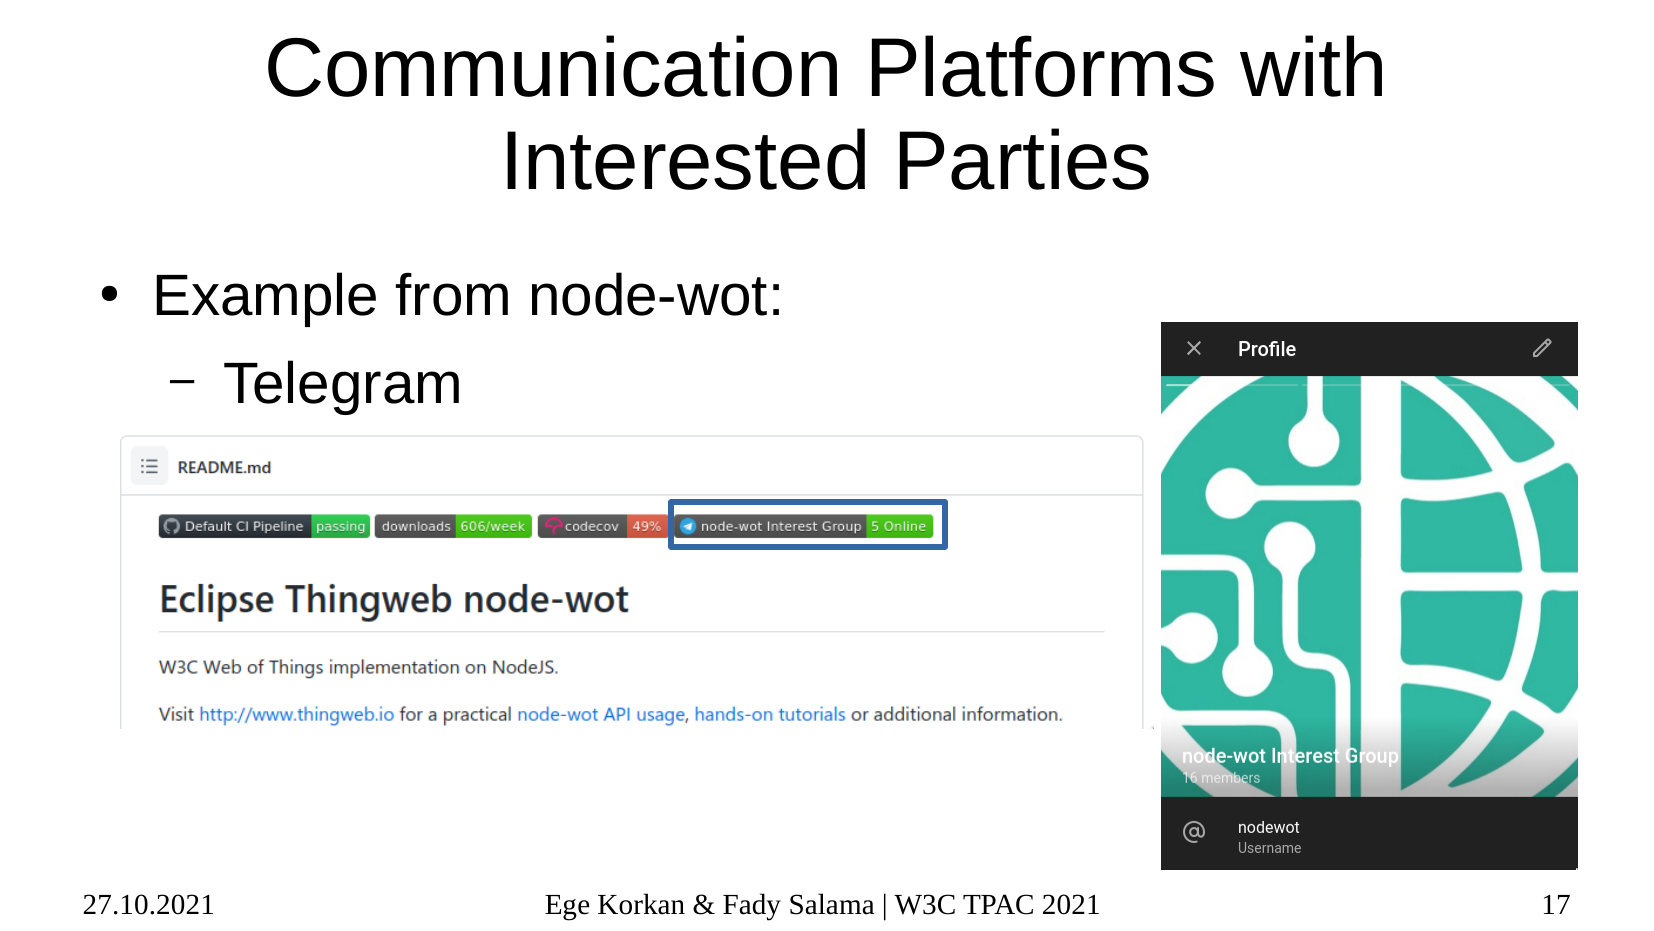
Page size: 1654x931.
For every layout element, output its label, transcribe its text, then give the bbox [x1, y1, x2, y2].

list Example from node-wot: Telegram [81, 262, 1570, 802]
picture [1161, 322, 1578, 870]
title Communication Platforms with Interested Parties [82, 21, 1571, 208]
picture [112, 432, 1154, 729]
